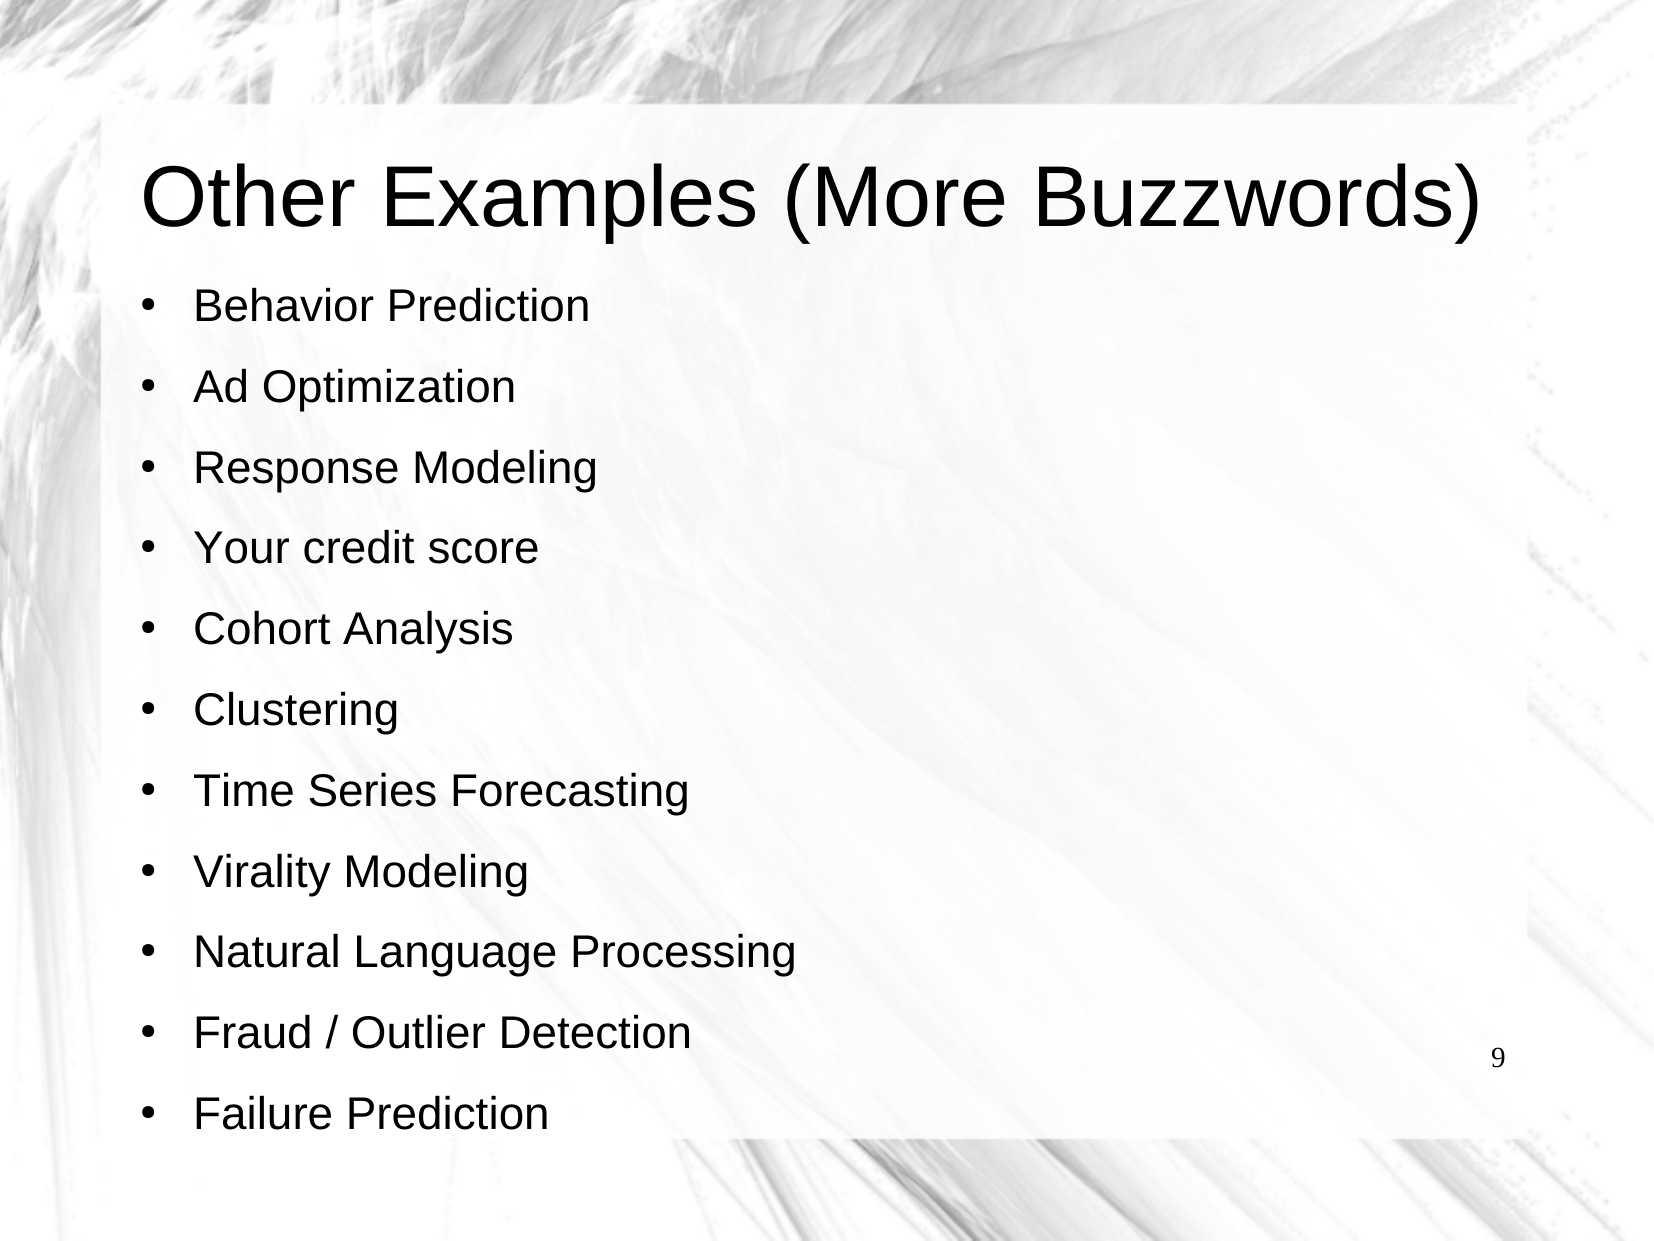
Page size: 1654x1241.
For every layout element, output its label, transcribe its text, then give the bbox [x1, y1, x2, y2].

title Other Examples (More Buzzwords) [118, 112, 1506, 281]
list Behavior Prediction Ad Optimization Response Modeling Your credit score Cohort Analysis Clustering Time Series Forecasting Virality Modeling Natural Language Processing Fraud / Outlier Detection Failure Prediction [122, 280, 1576, 1137]
picture [0, 0, 1654, 1241]
